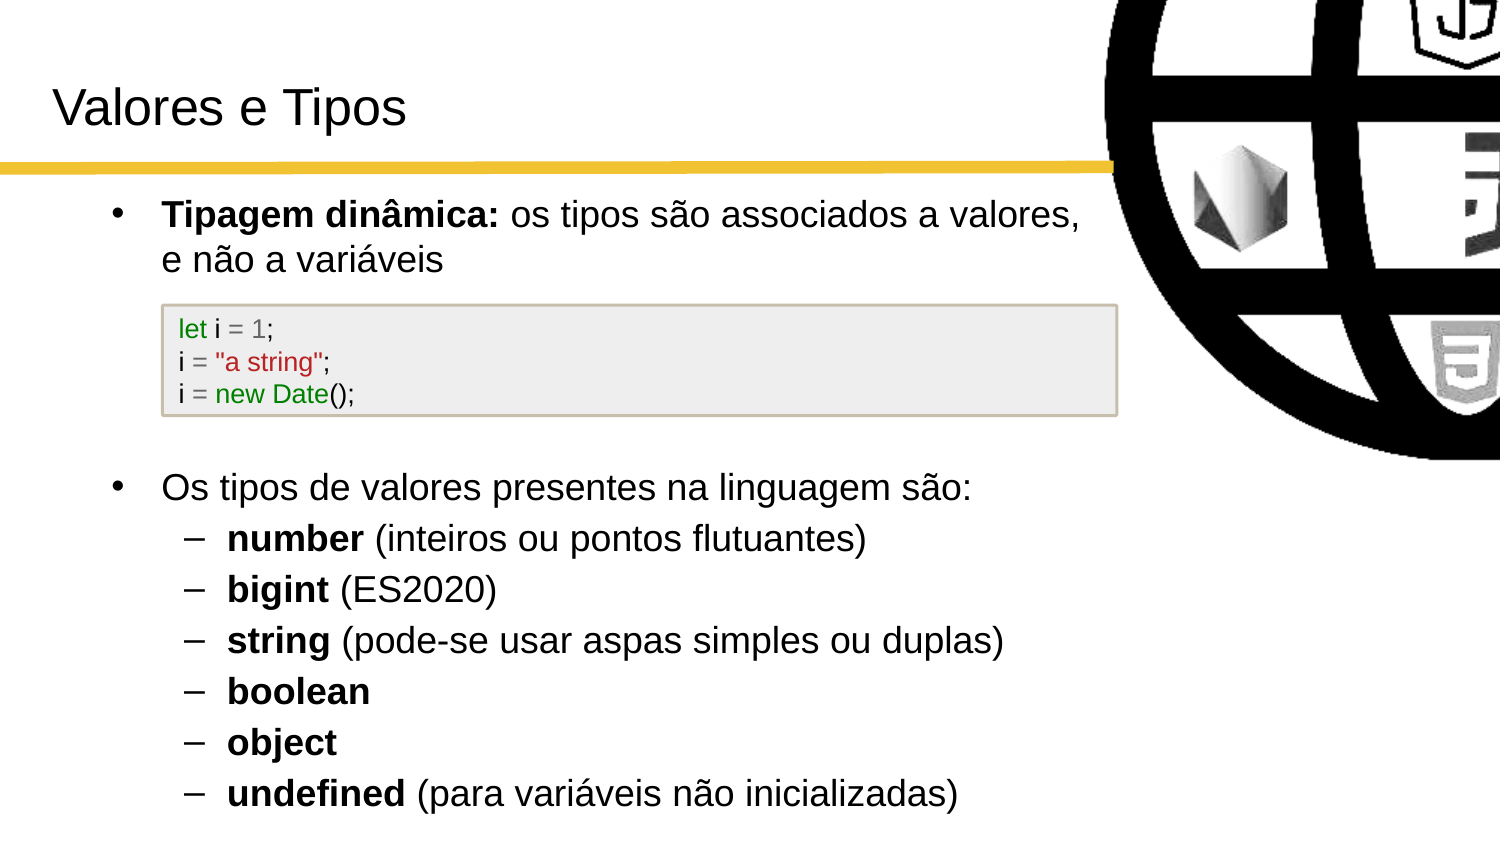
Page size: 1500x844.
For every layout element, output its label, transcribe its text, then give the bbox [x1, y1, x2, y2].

picture [1078, 0, 1500, 532]
text_box let i = 1; i = "a string"; i = new Date(); [162, 305, 1117, 416]
text_box Valores e Tipos [37, 33, 1463, 175]
text_box Tipagem dinâmica: os tipos são associados a valores, e não a variáveis Os tipos de valores presentes na linguagem são: number (inteiros ou pontos flutuantes) bigint (ES2020) string (pode-se usar aspas simples ou duplas) boolean object undefined (para variáveis não inicializadas) [89, 182, 1117, 815]
